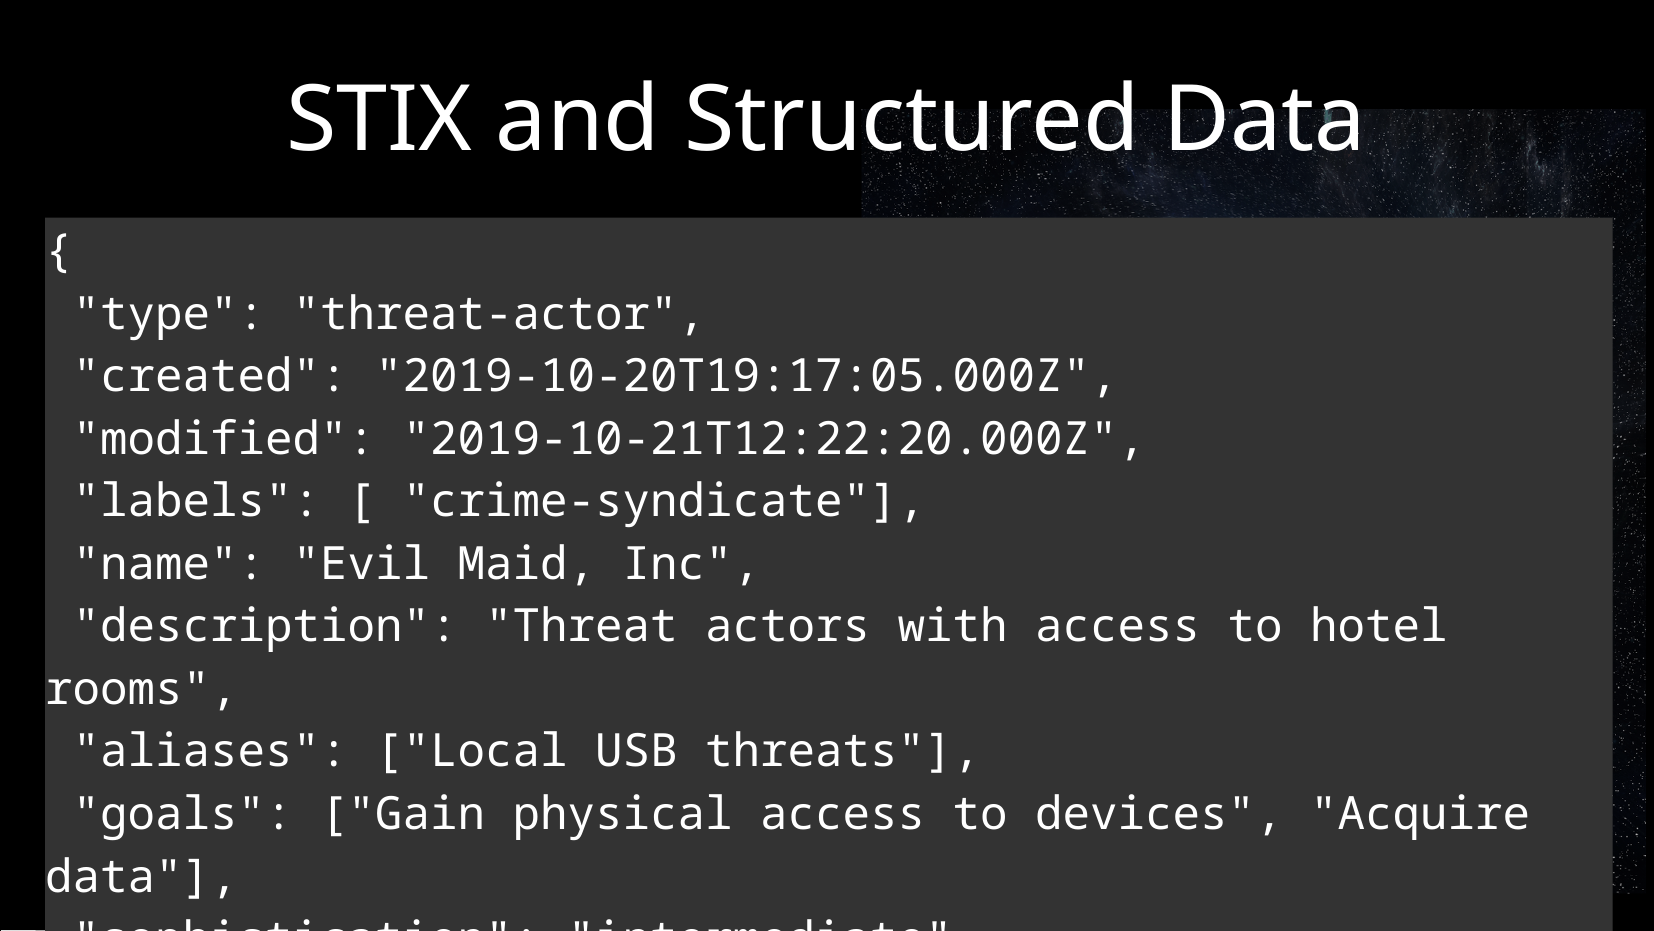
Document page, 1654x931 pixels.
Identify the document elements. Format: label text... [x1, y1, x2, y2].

title STIX and Structured Data [82, 37, 1571, 193]
picture [818, 75, 1654, 931]
subtitle { "type": "threat-actor", "created": "2019-10-20T19:17:05.000Z", "modified": "2019-10-21T12:22:20.000Z", "labels": [ "crime-syndicate"], "name": "Evil Maid, Inc", "description": "Threat actors with access to hotel rooms", "aliases": ["Local USB threats"], "goals": ["Gain physical access to devices", "Acquire data"], "sophistication": "intermediate", "resource:level": "government", "primary_motivation": "organizational-gain" } [45, 217, 1613, 863]
text_box [0, 0, 1654, 931]
